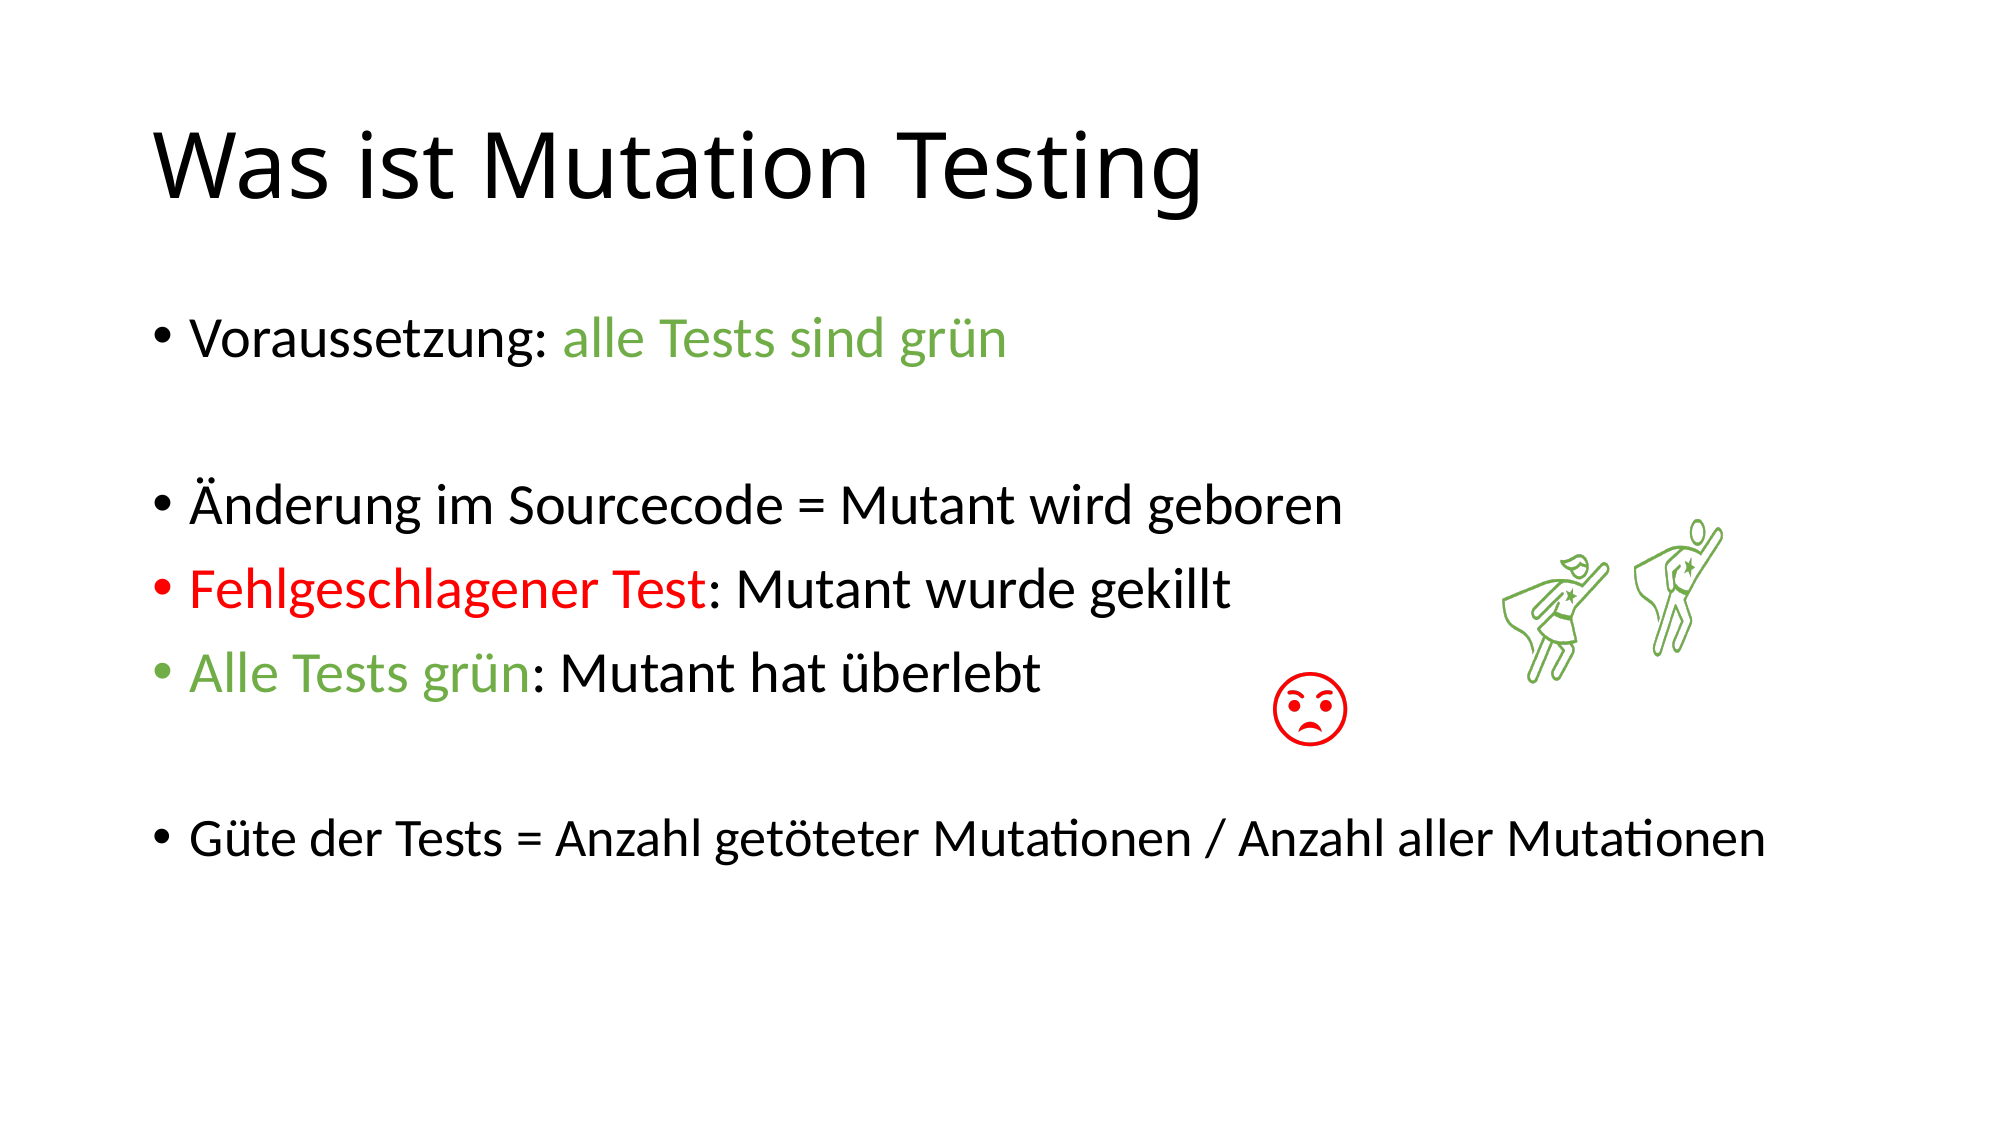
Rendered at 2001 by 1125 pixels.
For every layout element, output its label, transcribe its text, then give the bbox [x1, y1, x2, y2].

picture [1632, 507, 1725, 668]
list Voraussetzung: alle Tests sind grün Änderung im Sourcecode = Mutant wird geboren Fehlgeschlagener Test: Mutant wurde gekillt Alle Tests grün: Mutant hat überlebt Güte der Tests = Anzahl getöteter Mutationen / Anzahl aller Mutationen [137, 299, 1863, 1014]
picture [1500, 543, 1612, 694]
picture [1263, 662, 1357, 756]
title Was ist Mutation Testing [137, 59, 1863, 278]
